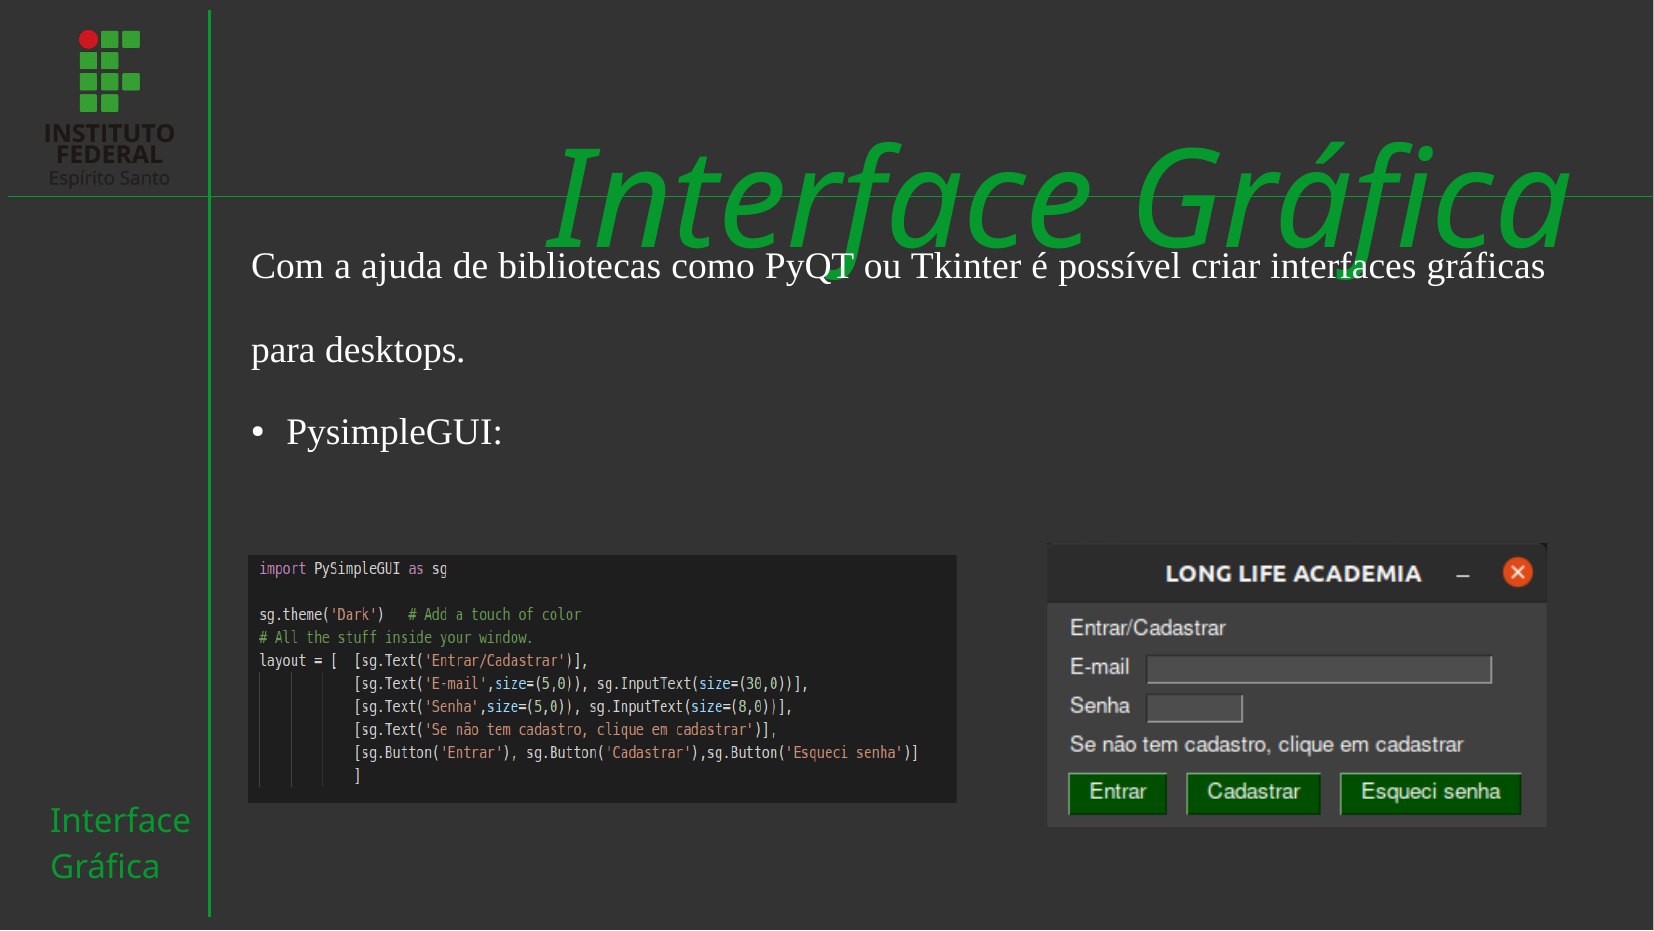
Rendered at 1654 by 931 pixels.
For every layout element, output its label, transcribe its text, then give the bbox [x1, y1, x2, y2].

picture [248, 555, 957, 803]
text_box Interface Gráfica [35, 789, 265, 886]
picture [1047, 543, 1548, 827]
picture [0, 0, 248, 249]
text_box Interface Gráfica [248, 0, 1630, 196]
text_box Com a ajuda de bibliotecas como PyQT ou Tkinter é possível criar interfaces gráficas para desktops. PysimpleGUI: [236, 196, 1583, 544]
